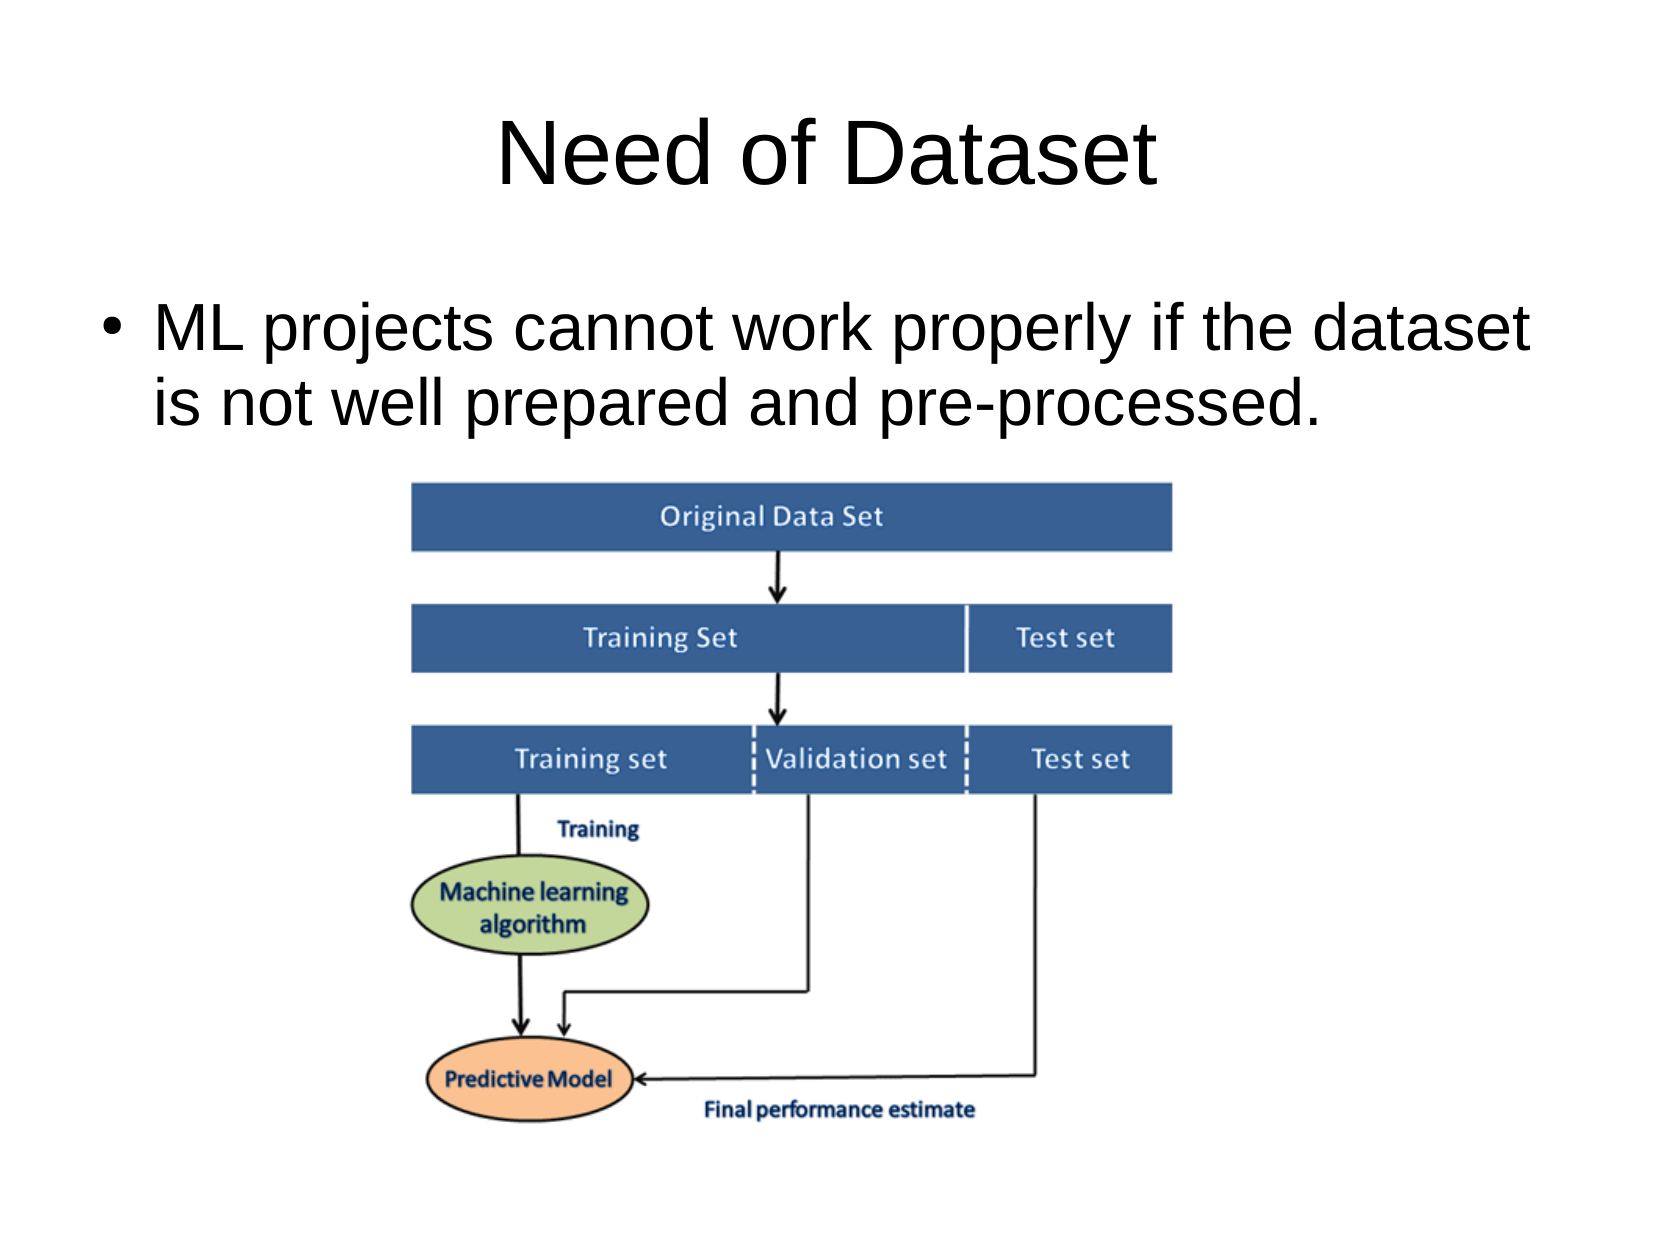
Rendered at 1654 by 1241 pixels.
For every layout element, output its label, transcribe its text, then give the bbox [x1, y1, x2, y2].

picture [399, 454, 1182, 1158]
title Need of Dataset [82, 49, 1571, 257]
list ML projects cannot work properly if the dataset is not well prepared and pre-processed. [82, 290, 1571, 1010]
